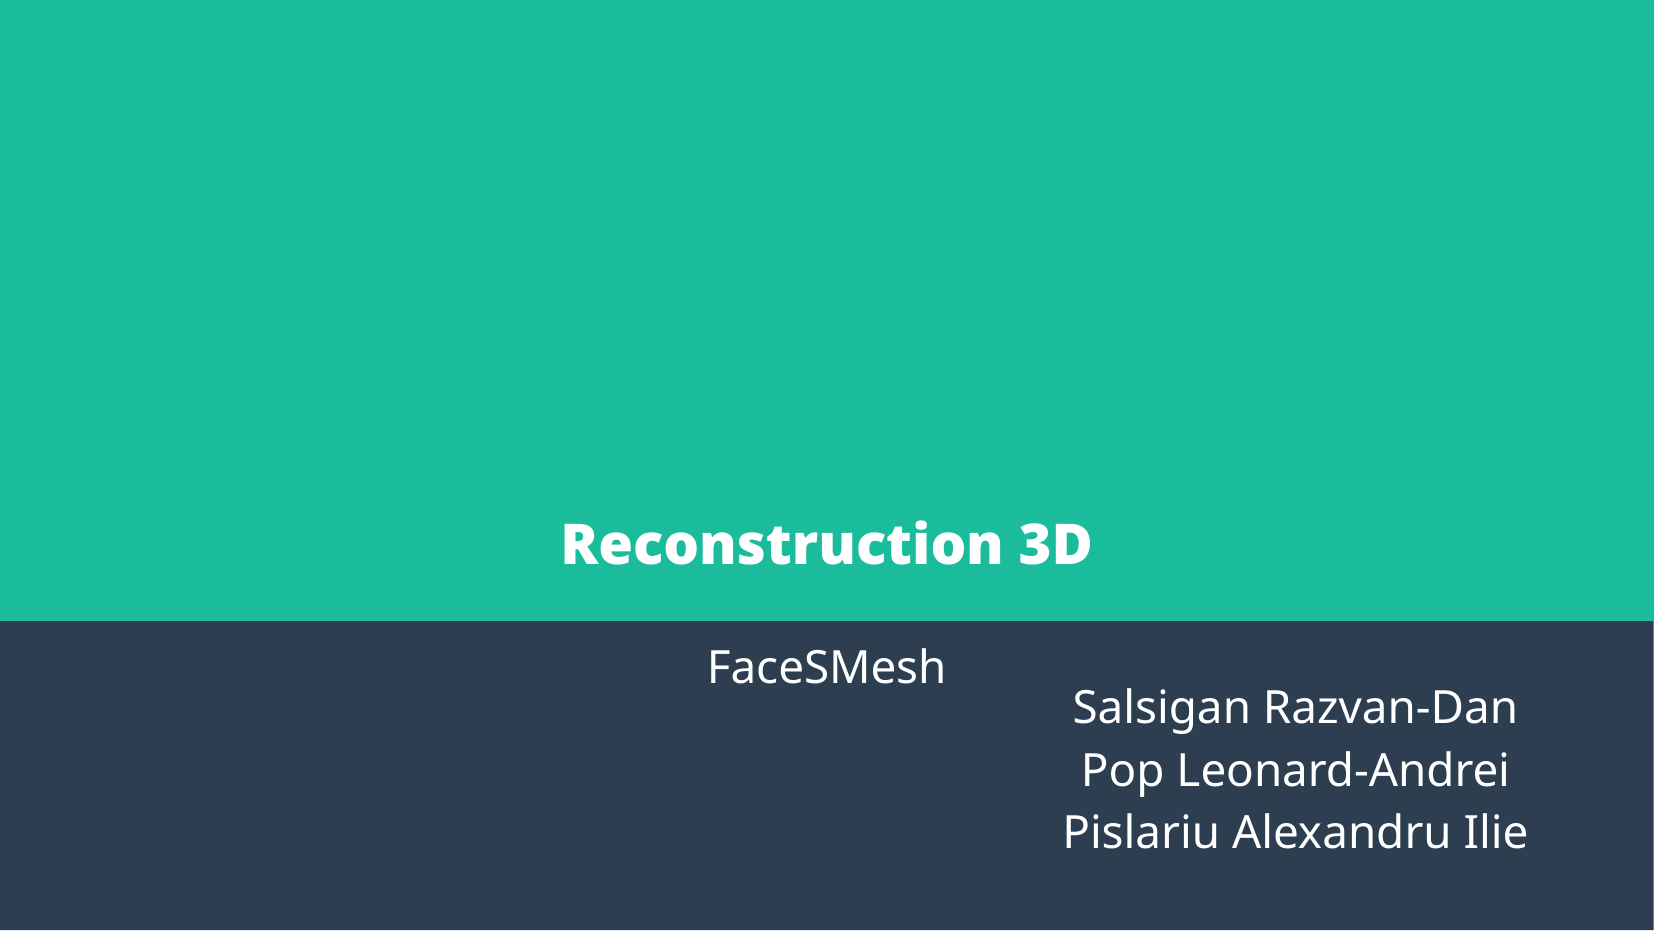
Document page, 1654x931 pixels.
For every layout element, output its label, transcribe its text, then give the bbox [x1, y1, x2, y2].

title Reconstruction 3D [59, 463, 1595, 543]
subtitle FaceSMesh [59, 543, 1595, 788]
text_box Salsigan Razvan-Dan Pop Leonard-Andrei Pislariu Alexandru Ilie [937, 637, 1654, 901]
